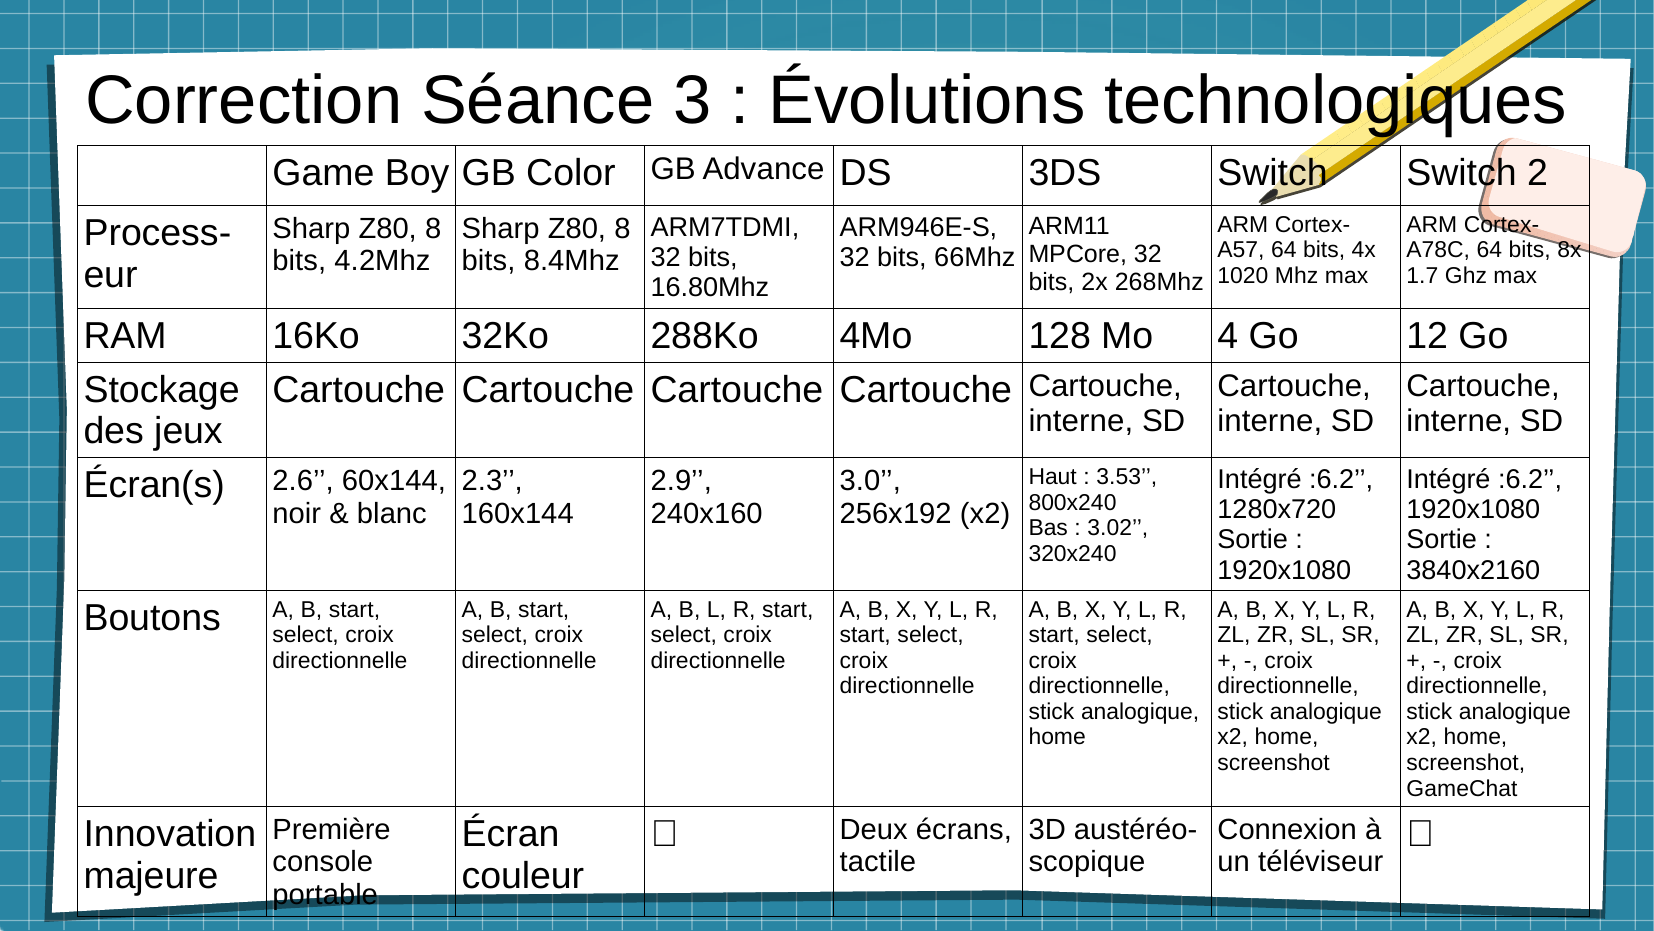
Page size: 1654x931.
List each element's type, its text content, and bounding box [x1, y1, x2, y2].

table_cell 🤷 [1401, 807, 1589, 916]
table_cell ARM11 MPCore, 32 bits, 2x 268Mhz [1023, 206, 1211, 308]
table_cell Cartouche [456, 363, 644, 457]
table_cell Deux écrans, tactile [834, 807, 1022, 916]
table_cell 3.0’’, 256x192 (x2) [834, 458, 1022, 590]
table_cell 2.3’’, 160x144 [456, 458, 644, 590]
table_cell Cartouche [834, 363, 1022, 457]
table_cell ARM946E-S, 32 bits, 66Mhz [834, 206, 1022, 308]
table_cell 2.6’’, 60x144, noir & blanc [267, 458, 455, 590]
table_cell Innovation majeure [78, 807, 266, 916]
table_header Game Boy [267, 146, 455, 205]
table_cell Cartouche, interne, SD [1023, 363, 1211, 457]
table_header [78, 146, 266, 205]
table_cell Process-eur [78, 206, 266, 308]
table_cell Sharp Z80, 8 bits, 8.4Mhz [456, 206, 644, 308]
table_cell 288Ko [645, 309, 833, 362]
table_cell 4Mo [834, 309, 1022, 362]
table_cell ARM Cortex-A78C, 64 bits, 8x 1.7 Ghz max [1401, 206, 1589, 308]
table_cell Écran couleur [456, 807, 644, 916]
table_cell A, B, X, Y, L, R, ZL, ZR, SL, SR, +, -, croix directionnelle, stick analogique x2, home, screenshot, GameChat [1401, 591, 1589, 806]
table_cell RAM [78, 309, 266, 362]
table_cell 2.9’’, 240x160 [645, 458, 833, 590]
table_cell A, B, X, Y, L, R, ZL, ZR, SL, SR, +, -, croix directionnelle, stick analogique x2, home, screenshot [1212, 591, 1400, 806]
table_cell 12 Go [1401, 309, 1589, 362]
table_cell Cartouche, interne, SD [1212, 363, 1400, 457]
table_cell 4 Go [1212, 309, 1400, 362]
title Correction Séance 3 : Évolutions technologiques [82, 21, 1571, 145]
table_header GB Advance [645, 146, 833, 205]
table_cell A, B, X, Y, L, R, start, select, croix directionnelle [834, 591, 1022, 806]
table_cell Sharp Z80, 8 bits, 4.2Mhz [267, 206, 455, 308]
table_cell Stockage des jeux [78, 363, 266, 457]
table_cell A, B, L, R, start, select, croix directionnelle [645, 591, 833, 806]
table_cell Première console portable [267, 807, 455, 916]
table_cell Connexion à un téléviseur [1212, 807, 1400, 916]
table_cell 🤷 [645, 807, 833, 916]
table_header 3DS [1023, 146, 1211, 205]
table_header Switch [1212, 146, 1400, 205]
table_cell Écran(s) [78, 458, 266, 590]
table_header Switch 2 [1401, 146, 1589, 205]
table_header GB Color [456, 146, 644, 205]
table_cell Intégré :6.2’’, 1920x1080 Sortie : 3840x2160 [1401, 458, 1589, 590]
table_cell Boutons [78, 591, 266, 806]
table_cell ARM7TDMI, 32 bits, 16.80Mhz [645, 206, 833, 308]
table_cell 32Ko [456, 309, 644, 362]
table_cell ARM Cortex-A57, 64 bits, 4x 1020 Mhz max [1212, 206, 1400, 308]
table_cell 16Ko [267, 309, 455, 362]
table_cell A, B, X, Y, L, R, start, select, croix directionnelle, stick analogique, home [1023, 591, 1211, 806]
table_cell 3D austéréo-scopique [1023, 807, 1211, 916]
table_header DS [834, 146, 1022, 205]
table_cell Intégré :6.2’’, 1280x720 Sortie : 1920x1080 [1212, 458, 1400, 590]
table_cell Haut : 3.53’’, 800x240 Bas : 3.02’’, 320x240 [1023, 458, 1211, 590]
table_cell Cartouche, interne, SD [1401, 363, 1589, 457]
table_cell A, B, start, select, croix directionnelle [267, 591, 455, 806]
table_cell Cartouche [645, 363, 833, 457]
table_cell Cartouche [267, 363, 455, 457]
table_cell A, B, start, select, croix directionnelle [456, 591, 644, 806]
table_cell 128 Mo [1023, 309, 1211, 362]
